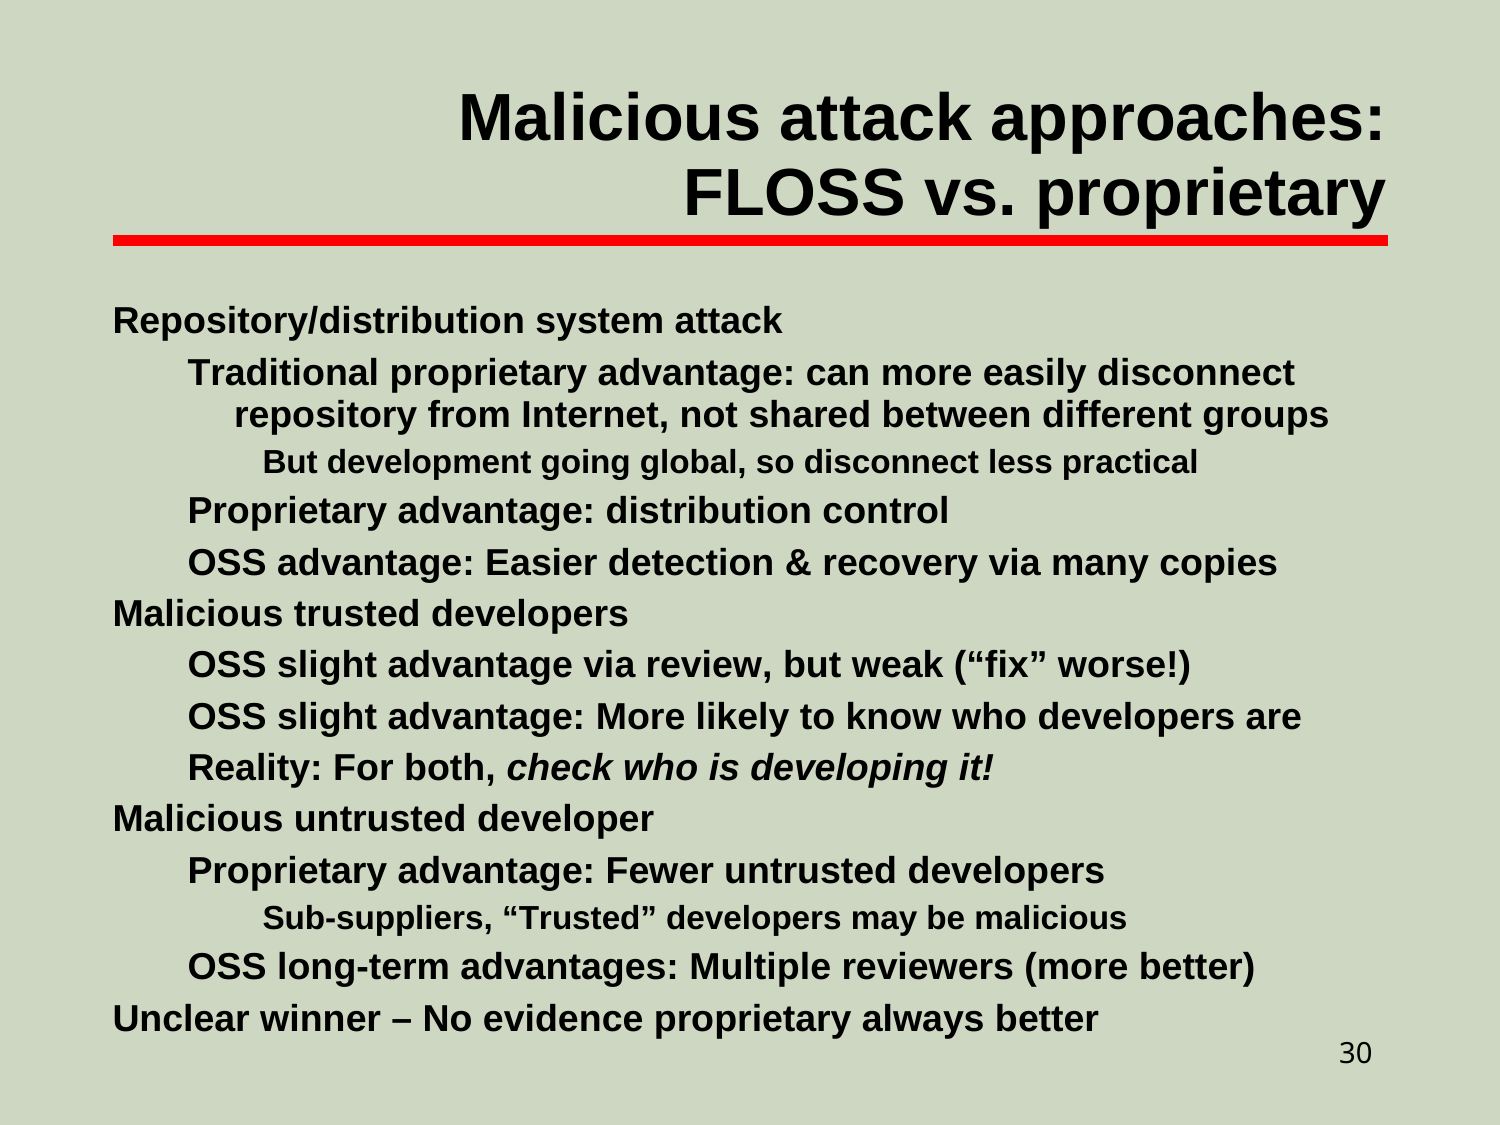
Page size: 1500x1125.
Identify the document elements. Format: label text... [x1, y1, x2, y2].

title Malicious attack approaches: FLOSS vs. proprietary [337, 74, 1388, 235]
list Repository/distribution system attack Traditional proprietary advantage: can more easily disconnect repository from Internet, not shared between different groups But development going global, so disconnect less practical Proprietary advantage: distribution control OSS advantage: Easier detection & recovery via many copies Malicious trusted developers OSS slight advantage via review, but weak (“fix” worse!) OSS slight advantage: More likely to know who developers are Reality: For both, check who is developing it! Malicious untrusted developer Proprietary advantage: Fewer untrusted developers Sub-suppliers, “Trusted” developers may be malicious OSS long-term advantages: Multiple reviewers (more better) Unclear winner – No evidence proprietary always better [112, 299, 1388, 1117]
